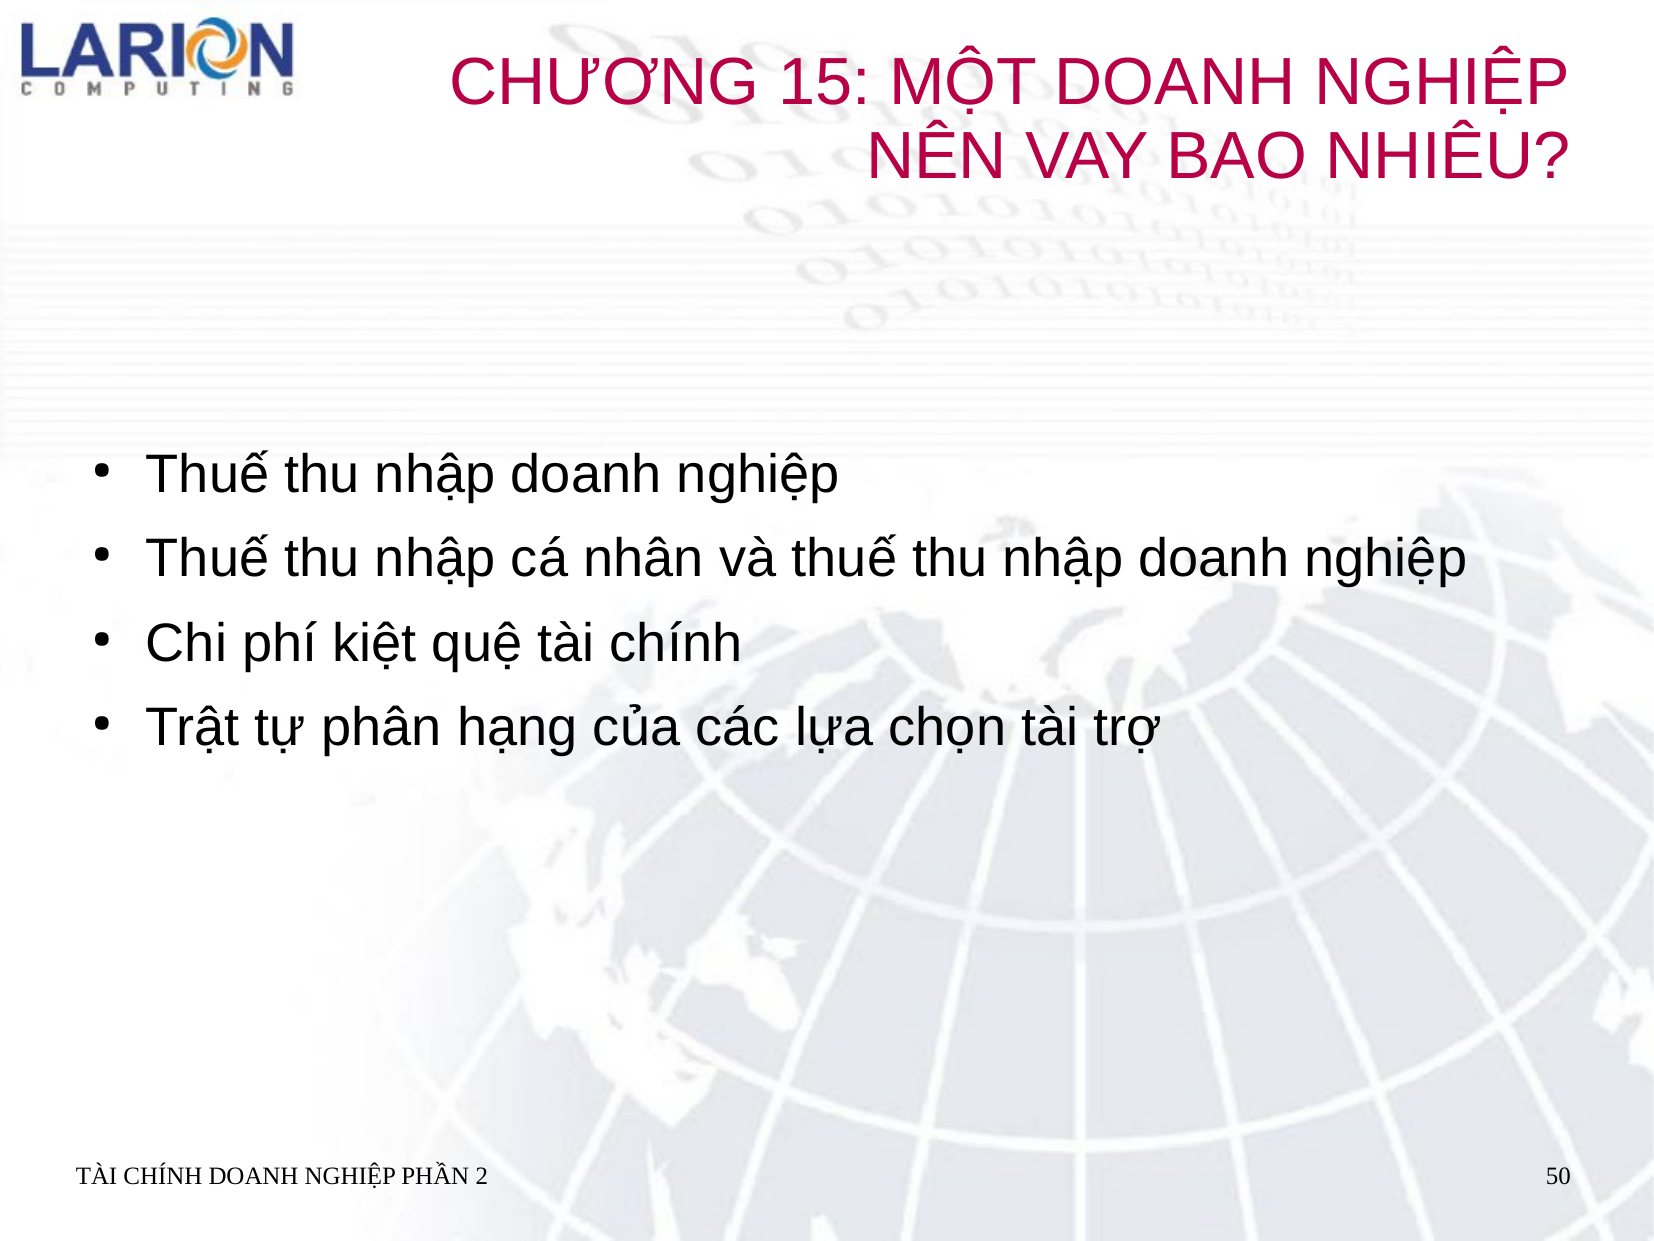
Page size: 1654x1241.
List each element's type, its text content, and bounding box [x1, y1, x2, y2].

title CHƯƠNG 15: MỘT DOANH NGHIỆP NÊN VAY BAO NHIÊU? [300, 43, 1571, 194]
picture [0, 0, 1654, 1241]
list Thuế thu nhập doanh nghiệp Thuế thu nhập cá nhân và thuế thu nhập doanh nghiệp Chi phí kiệt quệ tài chính Trật tự phân hạng của các lựa chọn tài trợ [75, 358, 1564, 1163]
